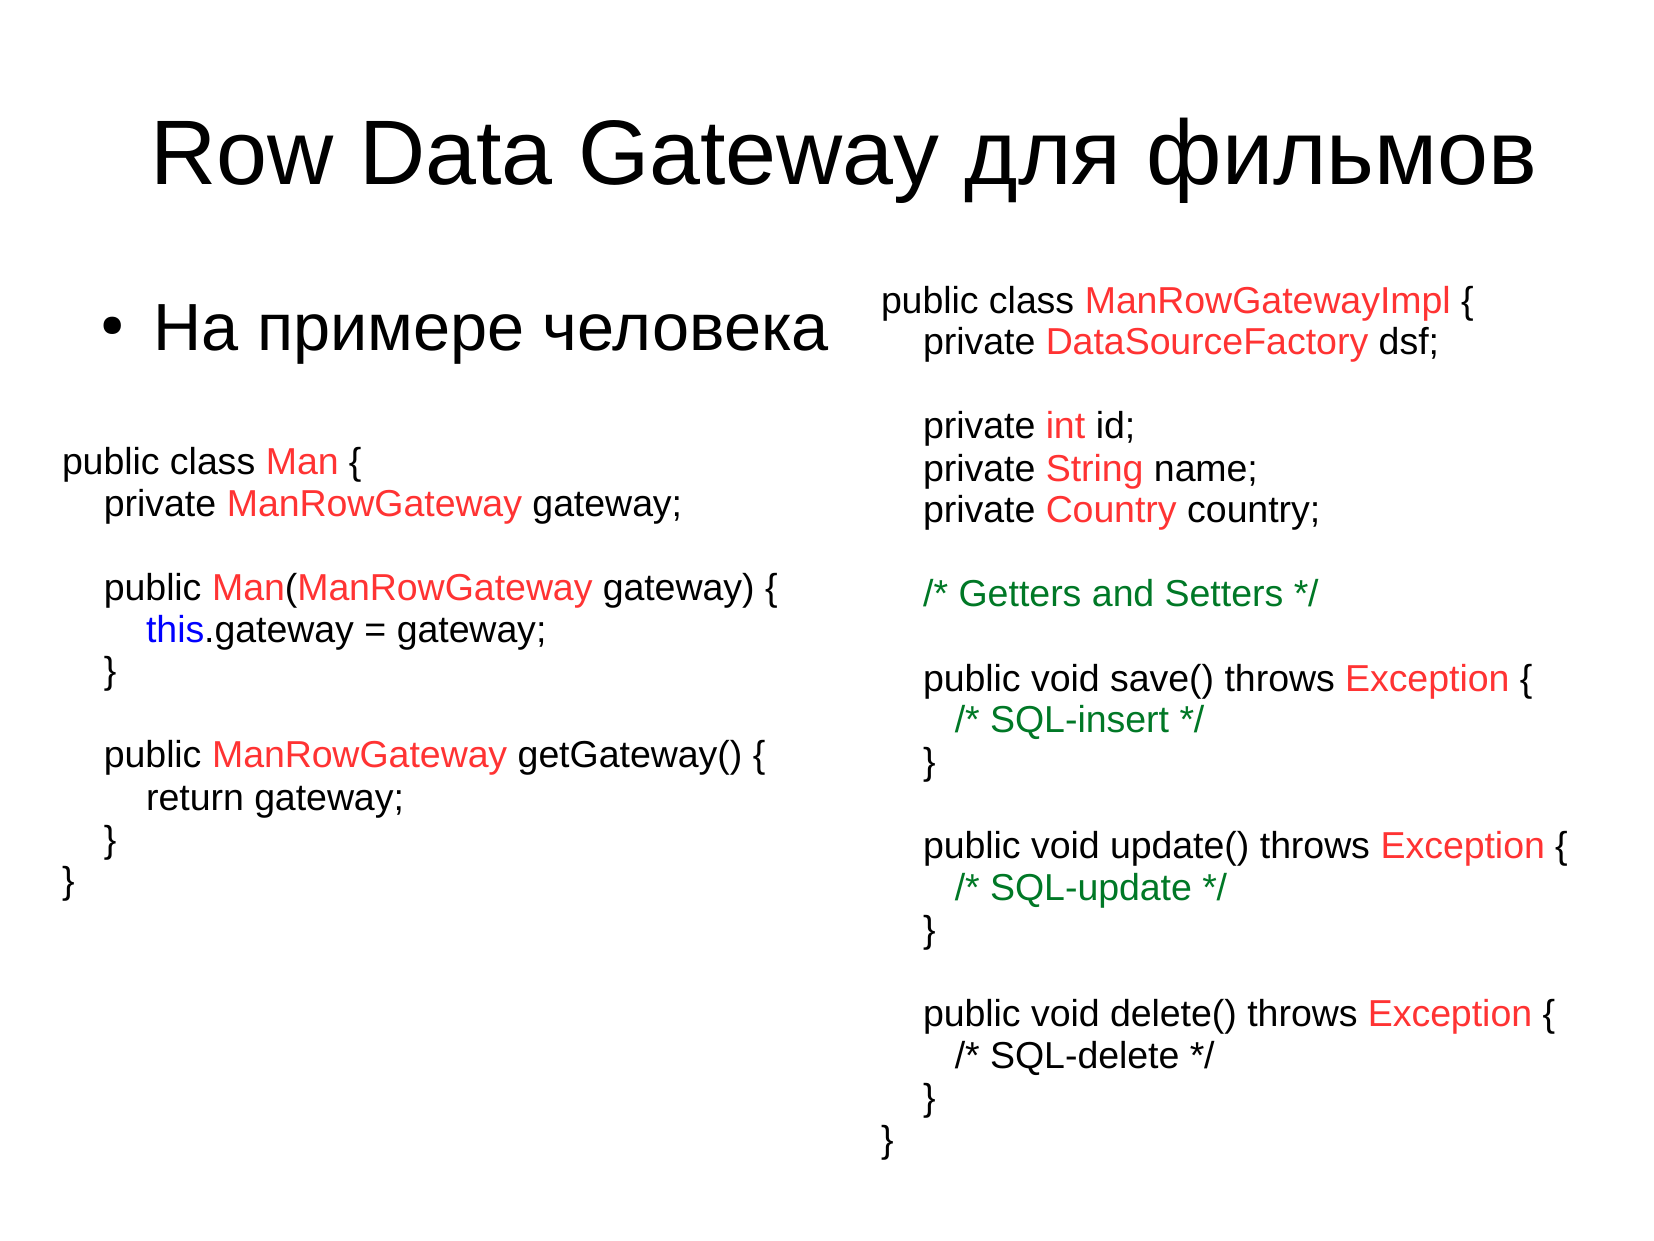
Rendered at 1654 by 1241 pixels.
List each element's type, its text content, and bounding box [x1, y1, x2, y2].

list На примере человека [82, 290, 866, 1010]
text_box public class ManRowGatewayImpl { private DataSourceFactory dsf; private int id; private String name; private Country country; /* Getters and Setters */ public void save() throws Exception { /* SQL-insert */ } public void update() throws Exception { /* SQL-update */ } public void delete() throws Exception { /* SQL-delete */ } } [866, 271, 1583, 1169]
title Row Data Gateway для фильмов [82, 49, 1571, 257]
text_box public class Man { private ManRowGateway gateway; public Man(ManRowGateway gateway) { this.gateway = gateway; } public ManRowGateway getGateway() { return gateway; } } [47, 432, 793, 910]
